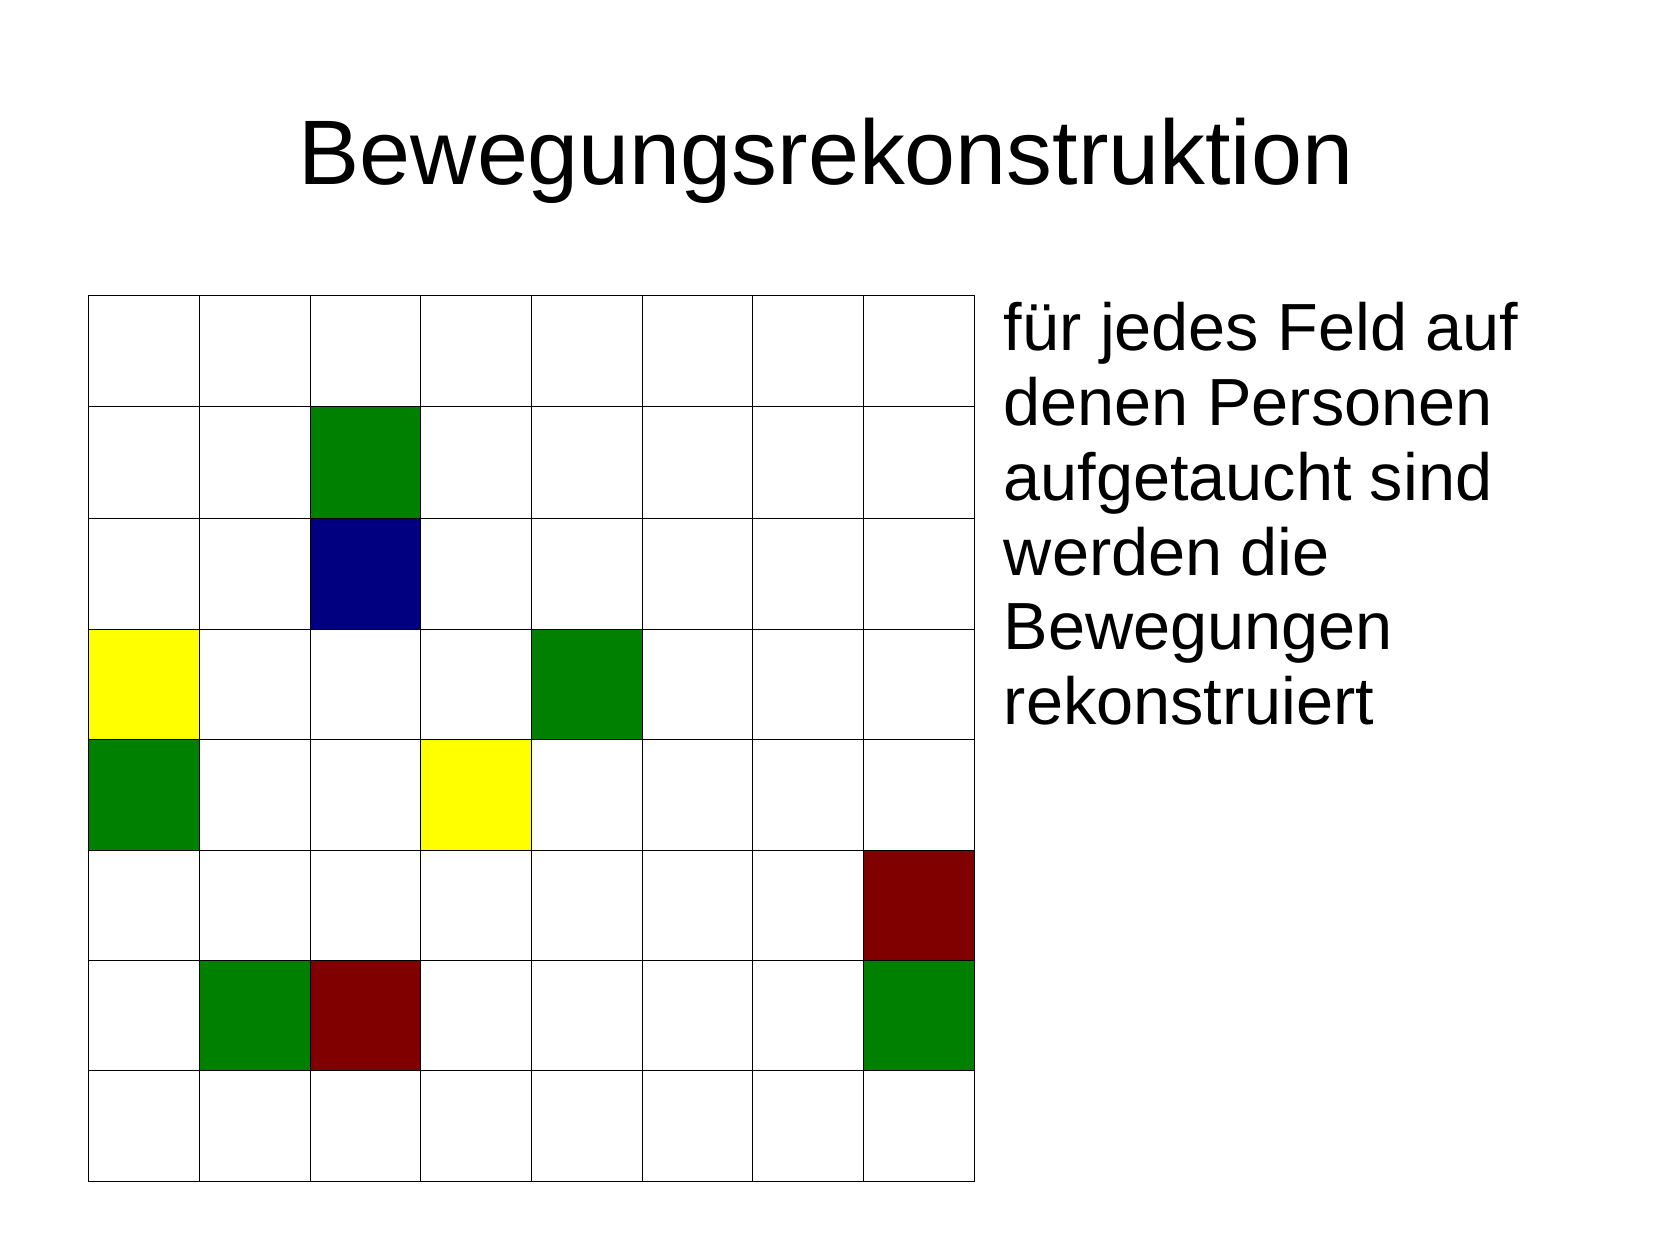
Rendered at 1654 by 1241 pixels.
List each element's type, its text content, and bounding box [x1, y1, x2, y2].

table_cell [311, 519, 420, 629]
table_cell [200, 740, 310, 850]
table_cell [643, 961, 752, 1070]
table_header [643, 296, 752, 406]
table_cell [311, 630, 420, 739]
table_cell [421, 851, 531, 960]
table_header [753, 296, 863, 406]
table_cell [421, 519, 531, 629]
table_cell [311, 740, 420, 850]
title Bewegungsrekonstruktion [82, 49, 1571, 257]
table_cell [532, 1071, 642, 1181]
table_cell [753, 630, 863, 739]
table_cell [753, 740, 863, 850]
table_cell [643, 519, 752, 629]
table_cell [643, 407, 752, 518]
table_cell [200, 961, 310, 1070]
table_cell [753, 407, 863, 518]
table_cell [89, 630, 199, 739]
table_cell [89, 961, 199, 1070]
table_cell [89, 1071, 199, 1181]
table_cell [89, 519, 199, 629]
table_cell [421, 407, 531, 518]
table_header [200, 296, 310, 406]
table_header [421, 296, 531, 406]
table_cell [532, 630, 642, 739]
table_header [311, 296, 420, 406]
table_cell [89, 851, 199, 960]
table_cell [864, 740, 974, 850]
table_cell [753, 961, 863, 1070]
list für jedes Feld auf denen Personen aufgetaucht sind werden die Bewegungen rekonstruiert [1003, 290, 1571, 1182]
table_cell [200, 519, 310, 629]
table_cell [89, 407, 199, 518]
table_cell [753, 851, 863, 960]
table_cell [753, 519, 863, 629]
table_cell [864, 630, 974, 739]
table_cell [864, 961, 974, 1070]
table_cell [200, 407, 310, 518]
table_cell [532, 961, 642, 1070]
table_cell [532, 519, 642, 629]
table_cell [311, 851, 420, 960]
table_cell [532, 740, 642, 850]
table_cell [643, 851, 752, 960]
table_cell [311, 961, 420, 1070]
table_cell [421, 1071, 531, 1181]
table_cell [311, 407, 420, 518]
table_cell [643, 1071, 752, 1181]
table_cell [864, 519, 974, 629]
table_cell [753, 1071, 863, 1181]
table_cell [311, 1071, 420, 1181]
table_header [864, 296, 974, 406]
table_cell [643, 630, 752, 739]
table_header [89, 296, 199, 406]
table_cell [200, 851, 310, 960]
table_cell [864, 851, 974, 960]
table_cell [200, 630, 310, 739]
table_cell [643, 740, 752, 850]
table_cell [421, 630, 531, 739]
table_header [532, 296, 642, 406]
table_cell [864, 407, 974, 518]
table_cell [421, 961, 531, 1070]
table_cell [200, 1071, 310, 1181]
table_cell [532, 407, 642, 518]
table_cell [421, 740, 531, 850]
table_cell [89, 740, 199, 850]
table_cell [864, 1071, 974, 1181]
table_cell [532, 851, 642, 960]
